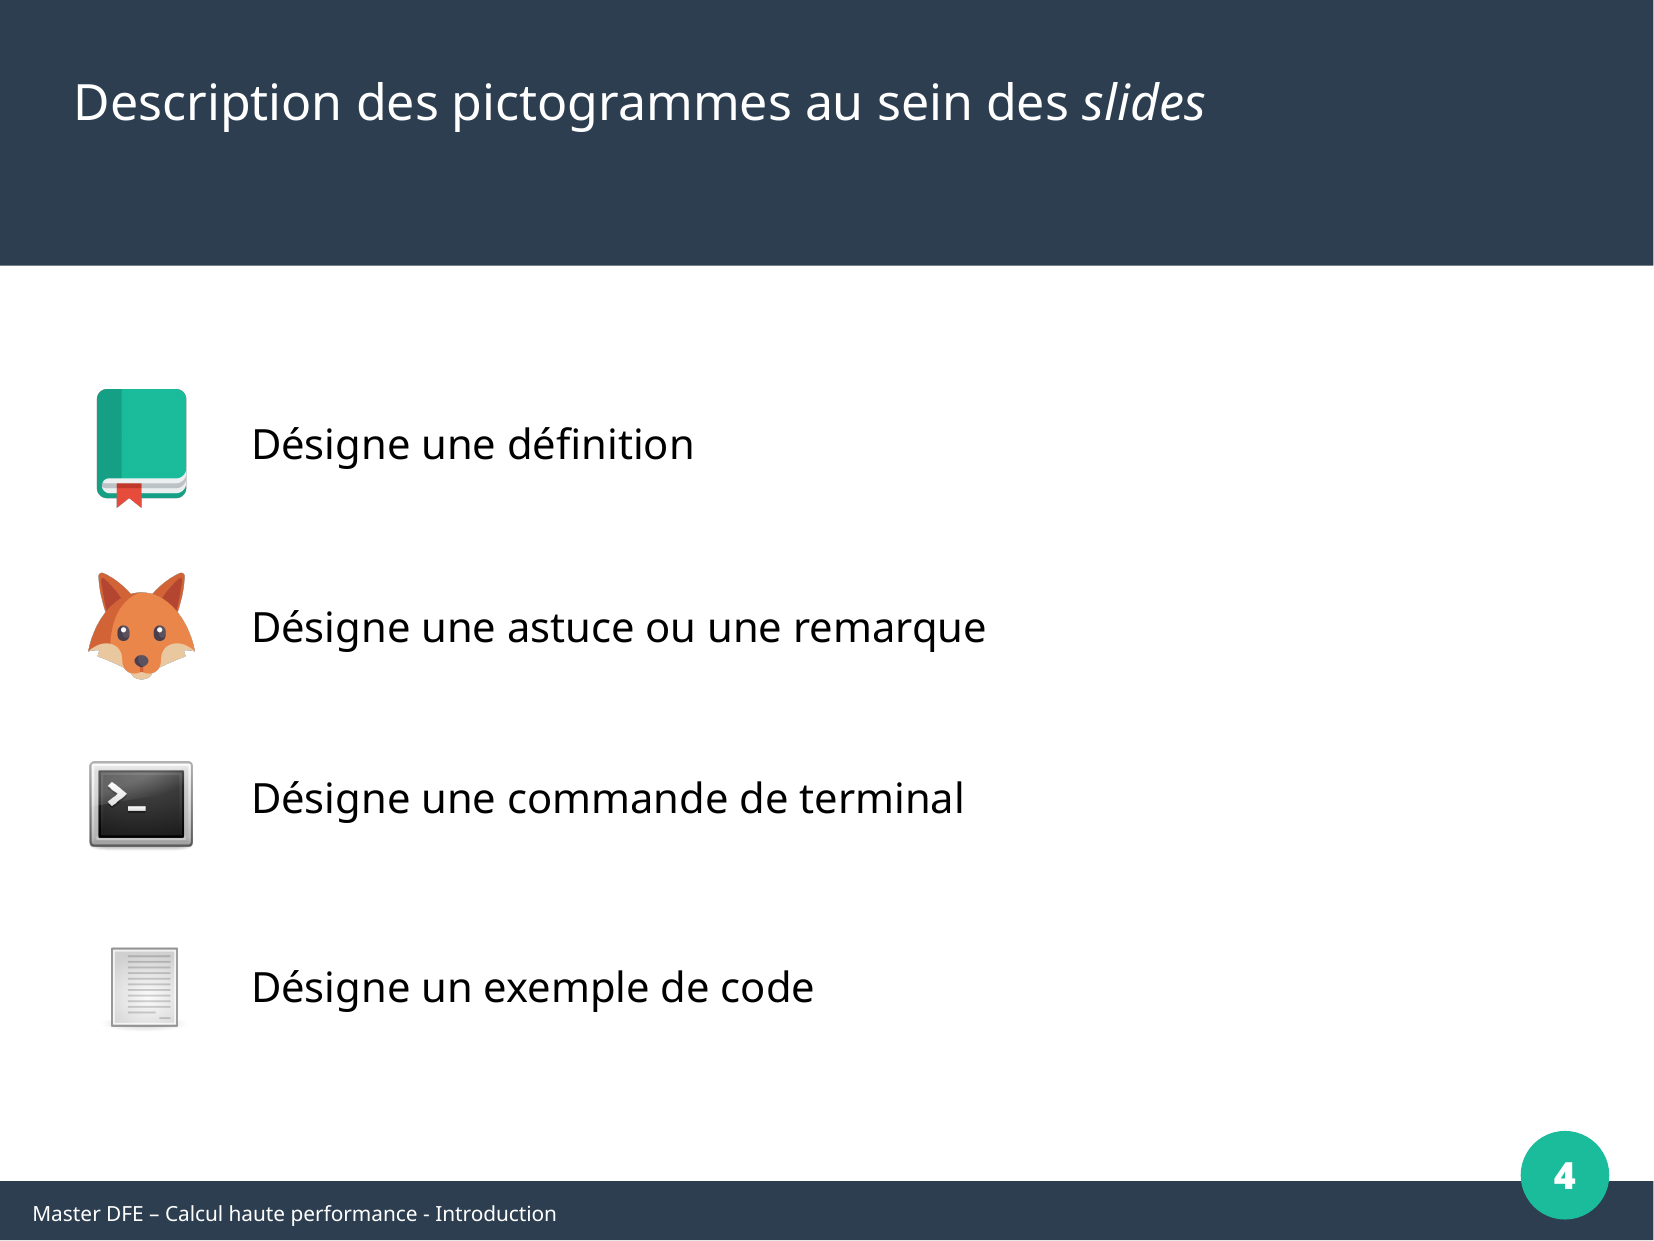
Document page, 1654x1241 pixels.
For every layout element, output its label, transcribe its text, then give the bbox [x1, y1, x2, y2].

picture [87, 761, 195, 851]
picture [82, 389, 201, 508]
text_box Désigne une astuce ou une remarque [236, 590, 1300, 680]
picture [100, 944, 189, 1034]
text_box Description des pictogrammes au sein des slides [59, 59, 1477, 142]
text_box Désigne une définition [236, 407, 1300, 497]
text_box Désigne une commande de terminal [236, 761, 1300, 851]
picture [88, 572, 195, 680]
text_box Master DFE – Calcul haute performance - Introduction [17, 1191, 1436, 1235]
text_box Désigne un exemple de code [236, 950, 1300, 1040]
